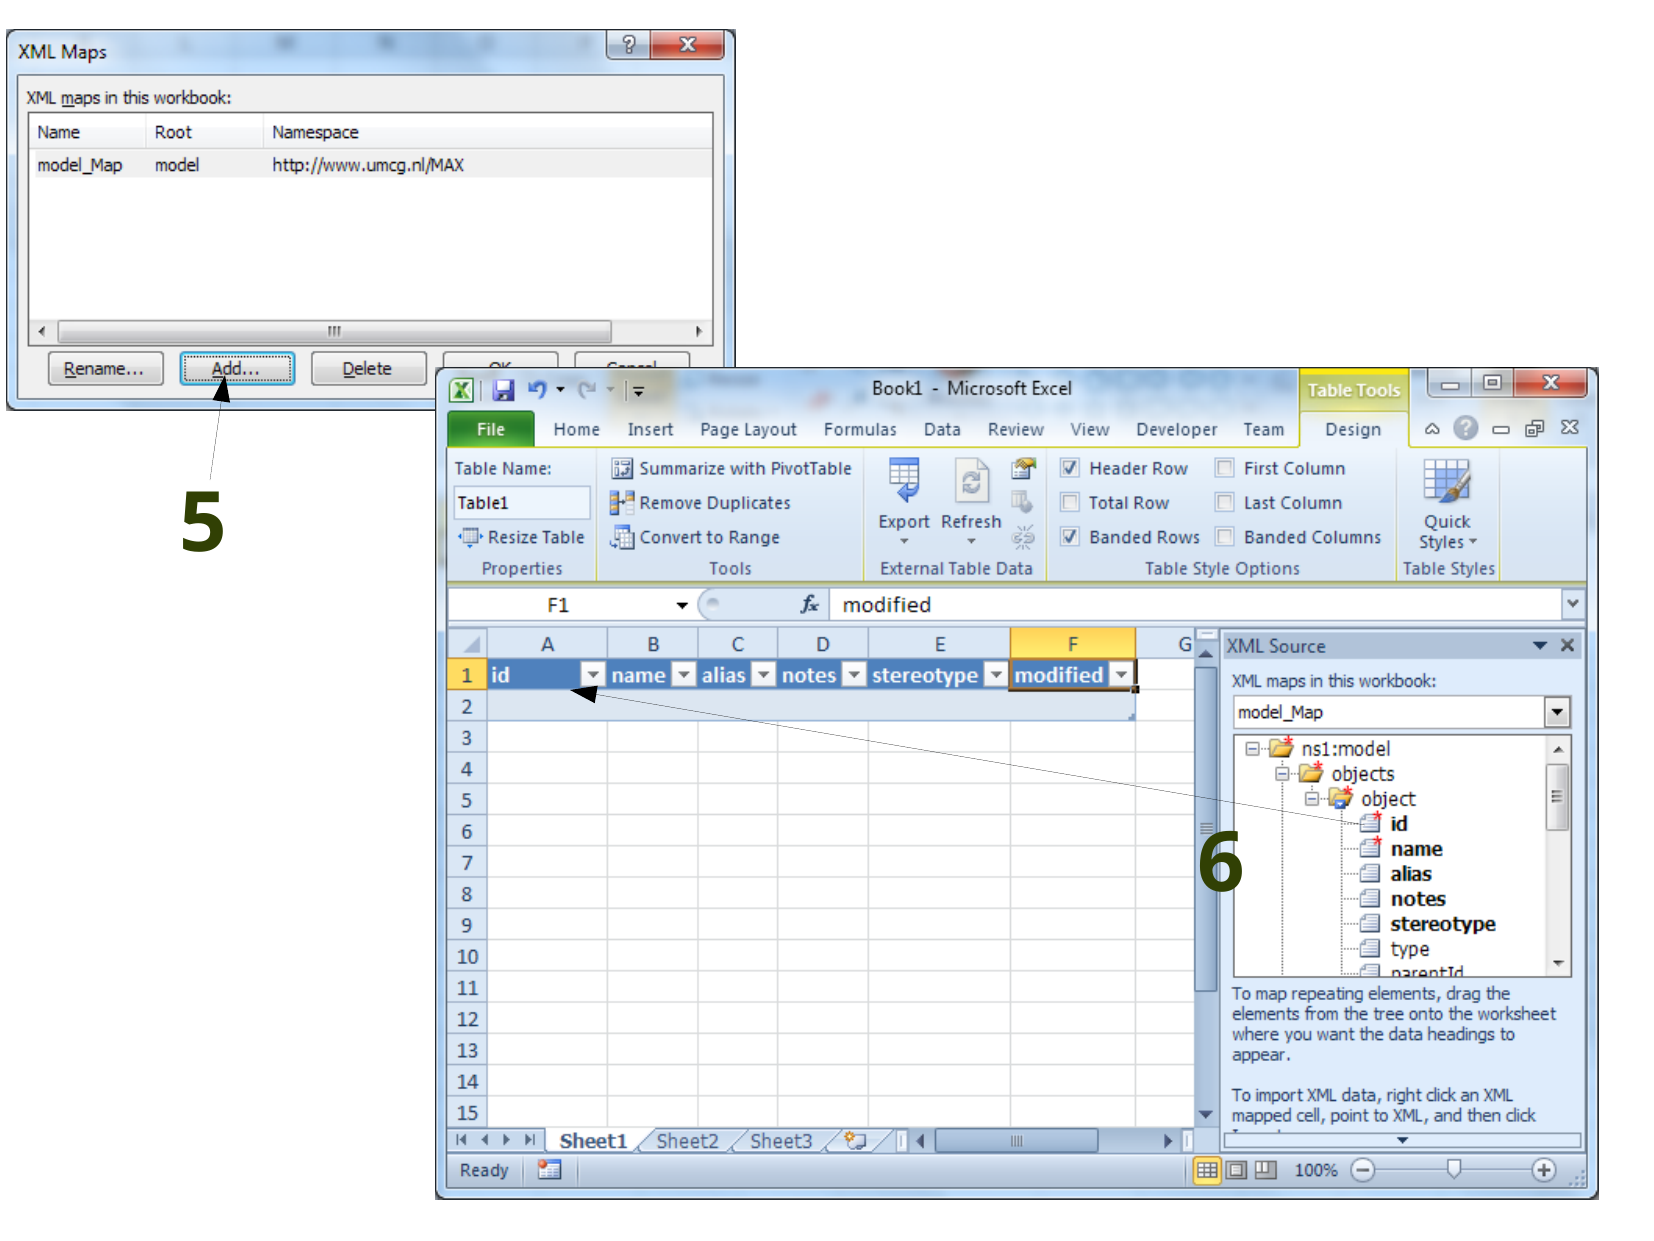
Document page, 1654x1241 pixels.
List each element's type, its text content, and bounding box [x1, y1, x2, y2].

text_box 5 [165, 455, 243, 571]
text_box 6 [1195, 795, 1261, 807]
picture [6, 29, 1599, 1201]
text_box 6 [1182, 795, 1261, 910]
